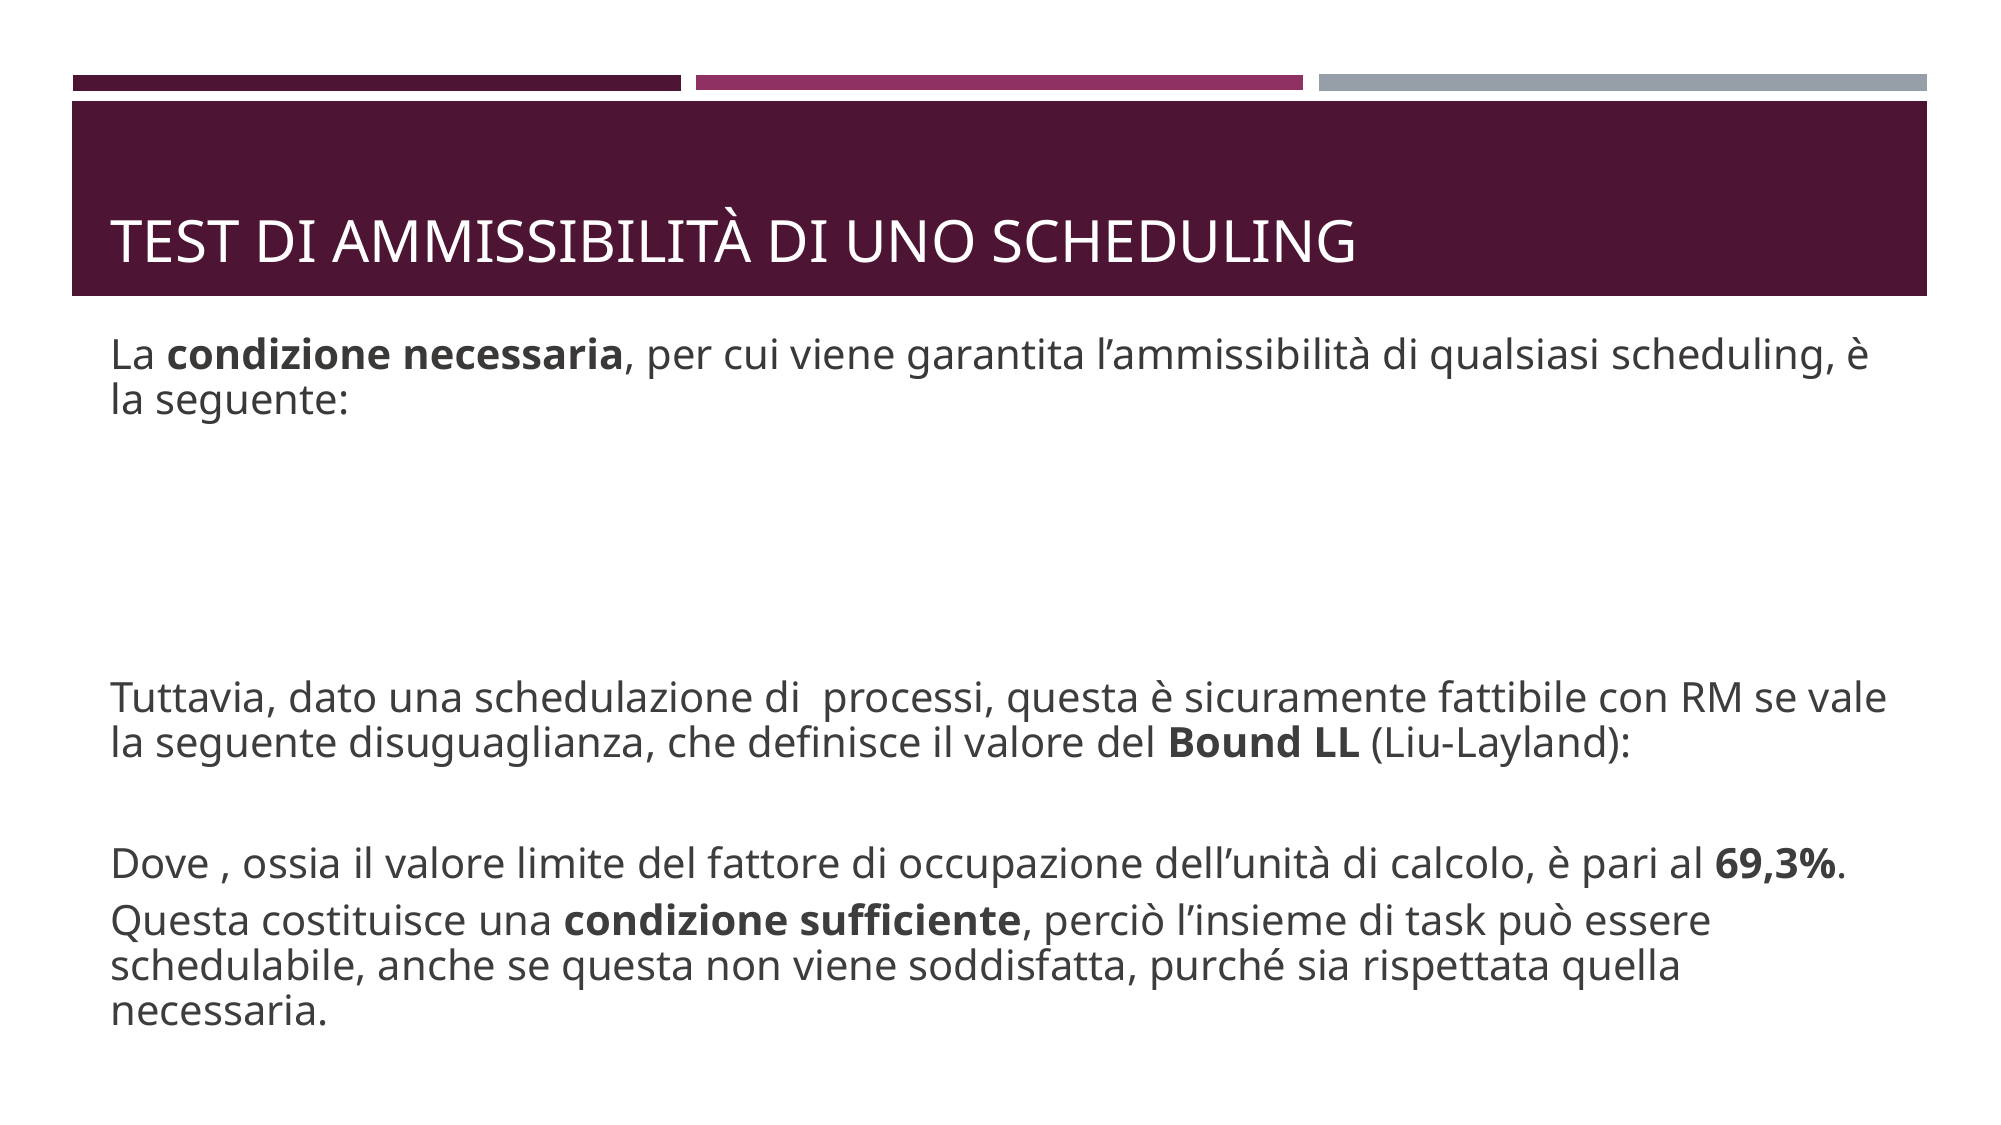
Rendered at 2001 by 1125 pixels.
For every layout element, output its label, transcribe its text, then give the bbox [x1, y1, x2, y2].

title Test di ammissibilità di uno scheduling [95, 115, 1905, 282]
list Tuttavia, dato una schedulazione di processi, questa è sicuramente fattibile con RM se vale la seguente disuguaglianza, che definisce il valore del Bound LL (Liu-Layland): Dove , ossia il valore limite del fattore di occupazione dell’unità di calcolo, è pari al 69,3%. Questa costituisce una condizione sufficiente, perciò l’insieme di task può essere schedulabile, anche se questa non viene soddisfatta, purché sia rispettata quella necessaria. [95, 614, 1905, 1098]
text_box La condizione necessaria, per cui viene garantita l’ammissibilità di qualsiasi scheduling, è la seguente: [95, 326, 1905, 571]
